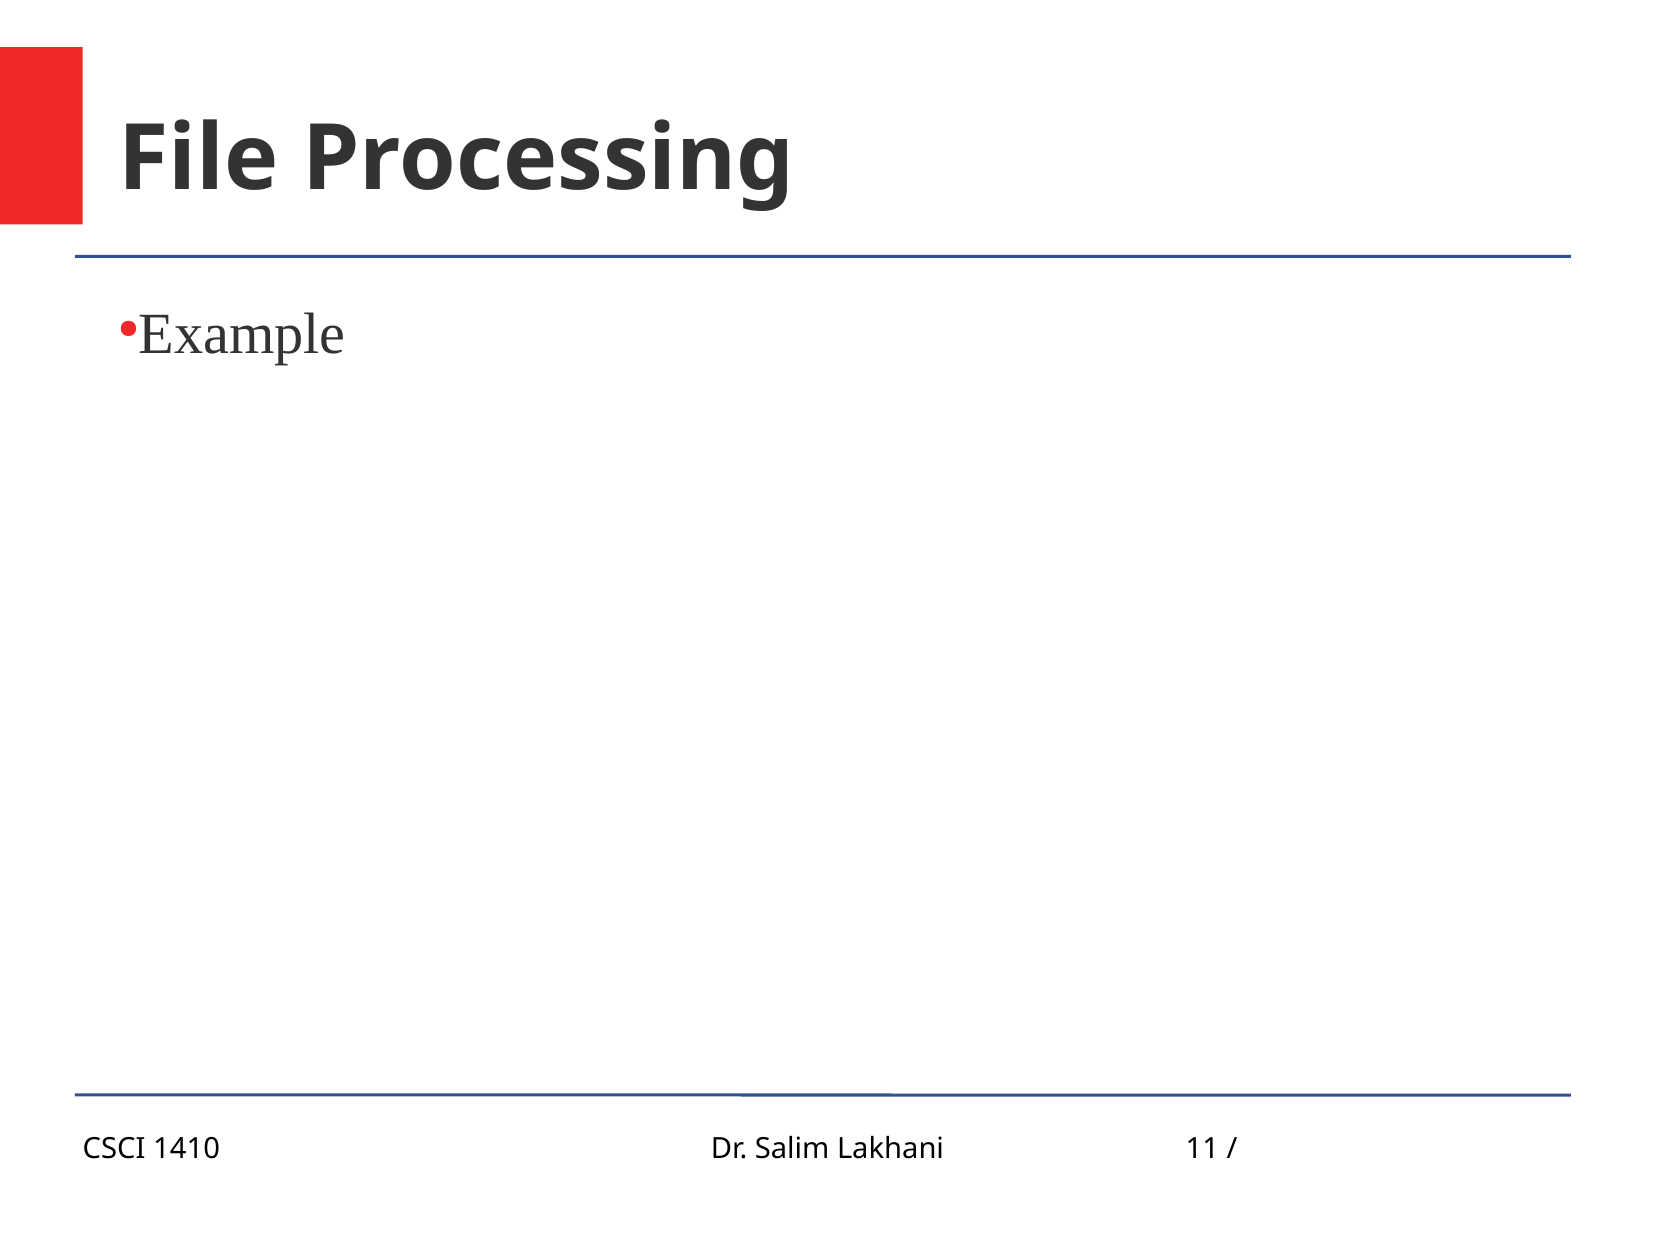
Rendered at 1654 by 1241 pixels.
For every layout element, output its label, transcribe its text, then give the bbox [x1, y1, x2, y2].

list Example [118, 295, 1536, 1080]
text_box / [1185, 1129, 1571, 1216]
title File Processing [118, 49, 1571, 257]
text_box Dr. Salim Lakhani [565, 1129, 1090, 1216]
text_box CSCI 1410 [82, 1129, 468, 1216]
